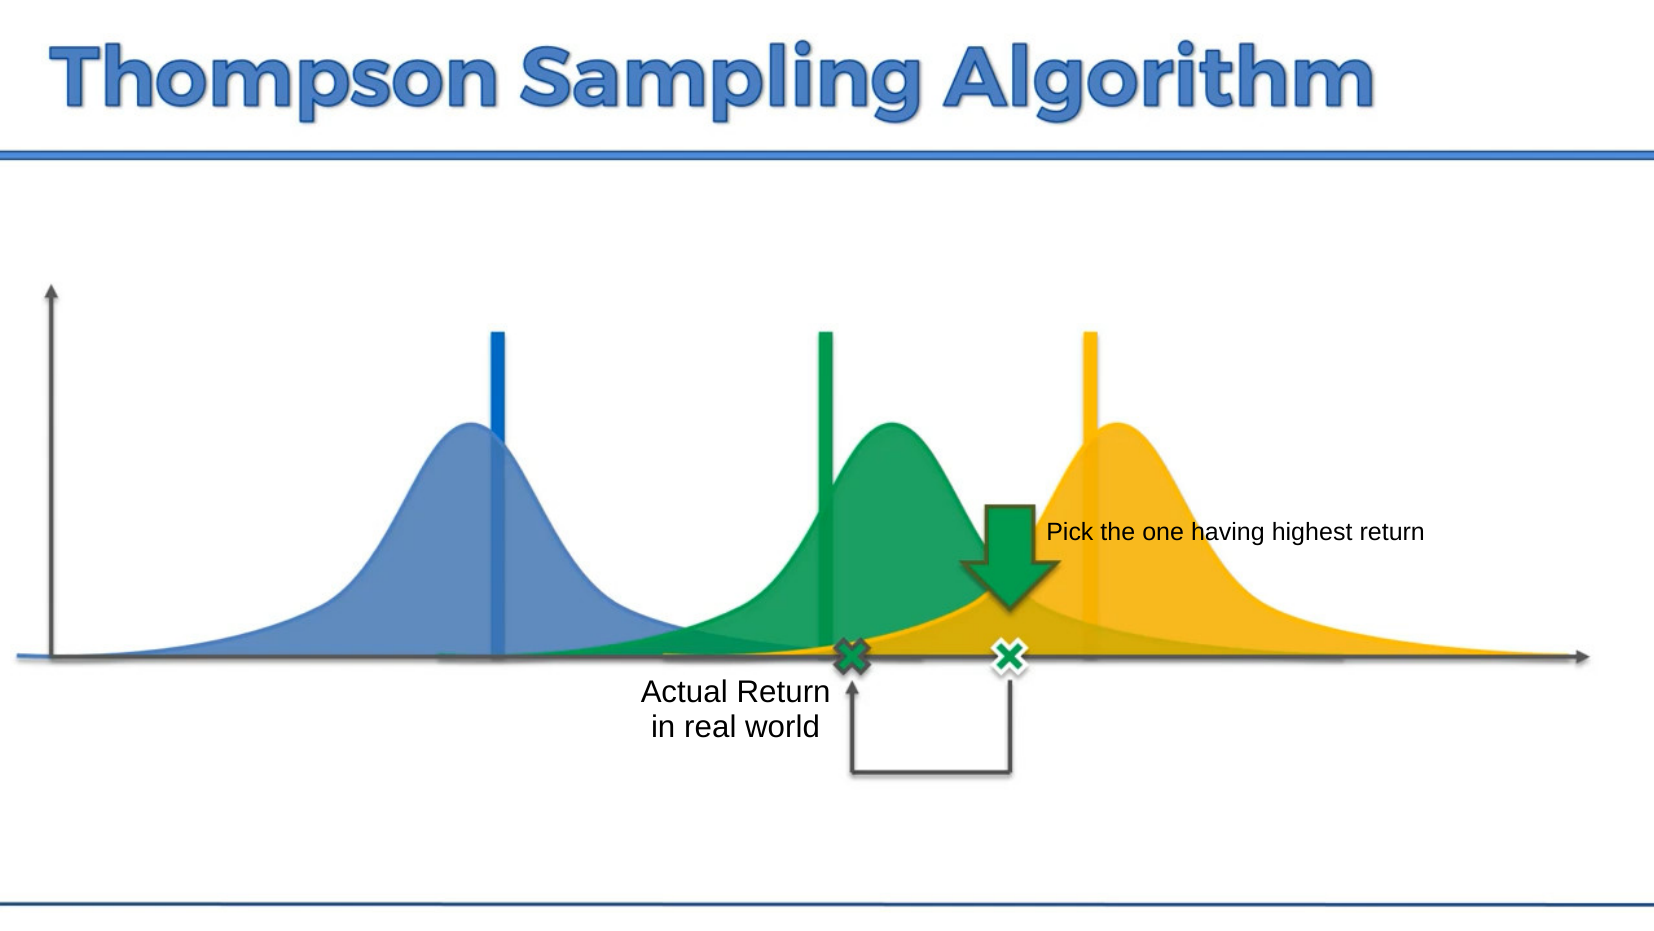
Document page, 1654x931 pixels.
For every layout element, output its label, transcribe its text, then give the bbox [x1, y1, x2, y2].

picture [0, 23, 1654, 913]
text_box Pick the one having highest return [1031, 510, 1483, 591]
text_box Actual Return in real world [625, 667, 883, 752]
